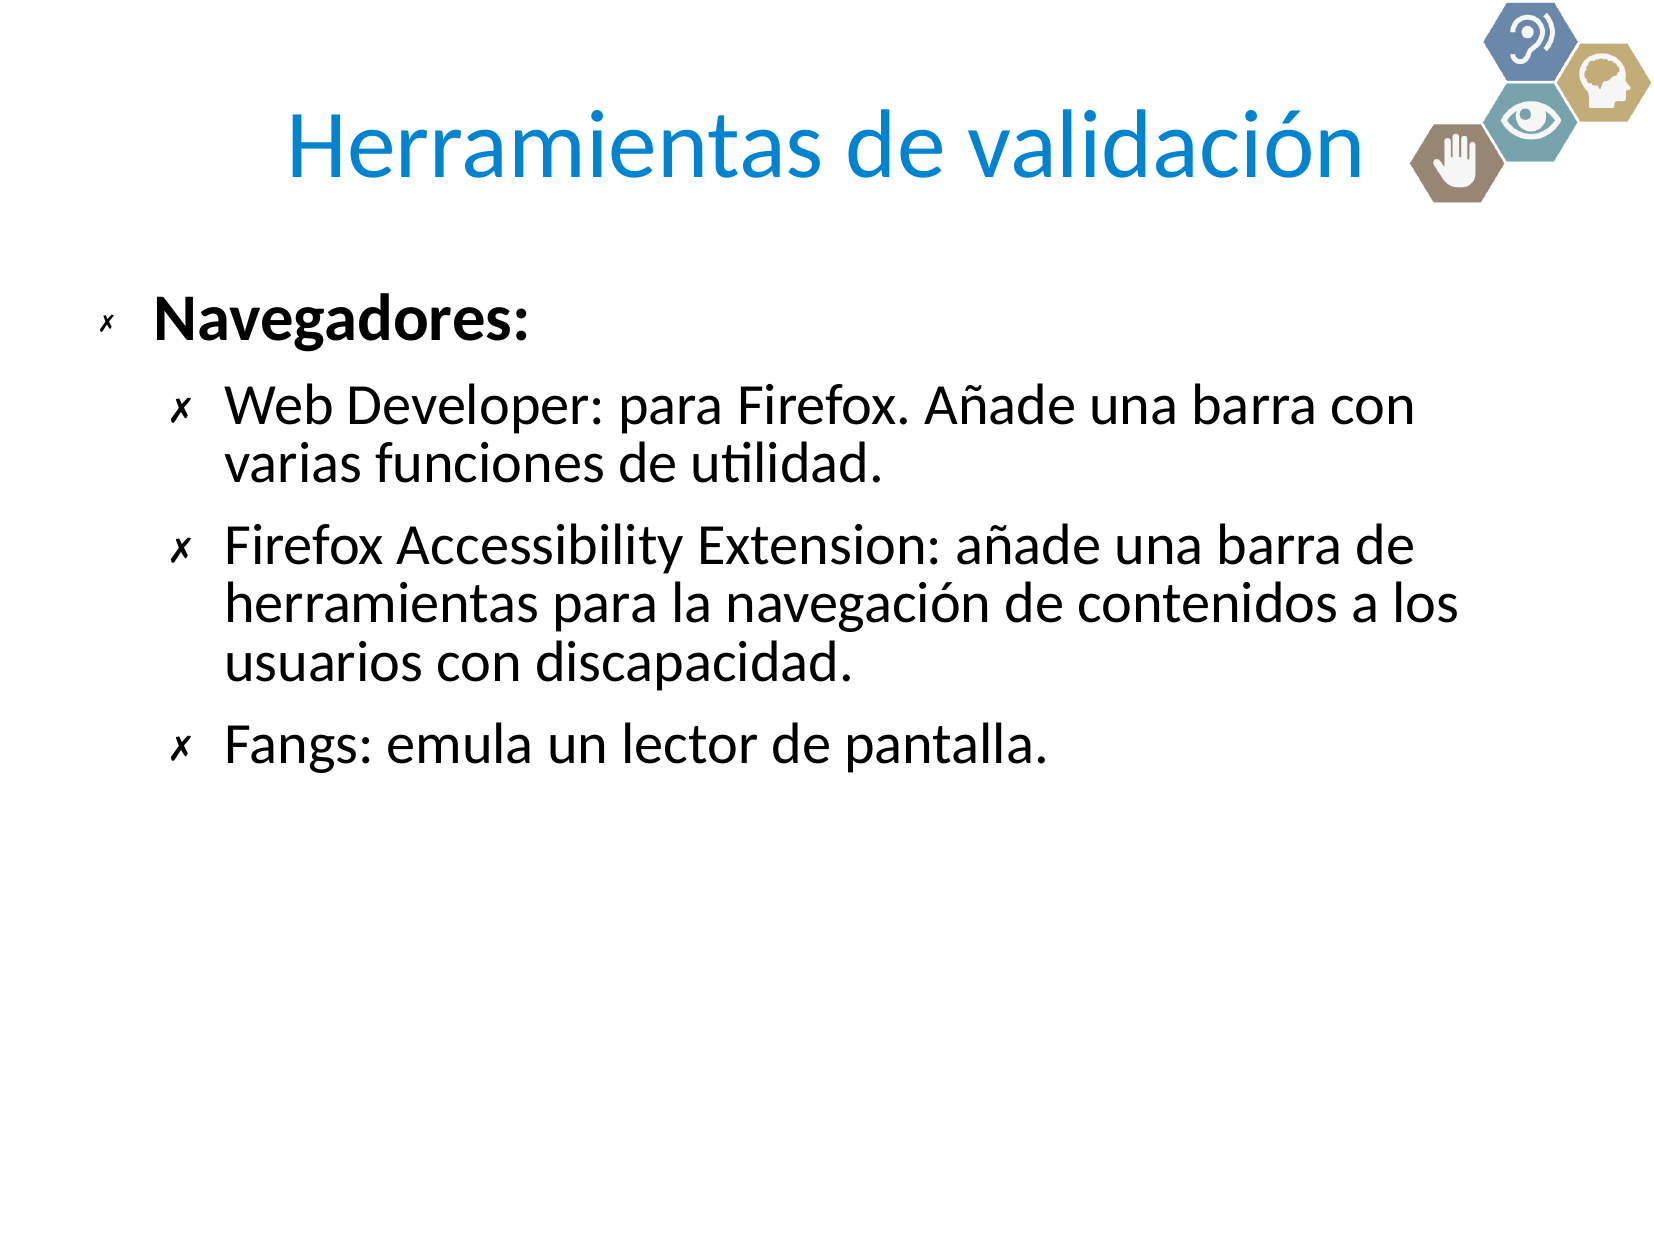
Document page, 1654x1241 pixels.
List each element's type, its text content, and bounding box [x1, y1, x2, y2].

title Herramientas de validación [82, 49, 1571, 257]
list Navegadores: Web Developer: para Firefox. Añade una barra con varias funciones de utilidad. Firefox Accessibility Extension: añade una barra de herramientas para la navegación de contenidos a los usuarios con discapacidad. Fangs: emula un lector de pantalla. [82, 290, 1538, 1150]
picture [1405, 0, 1654, 206]
